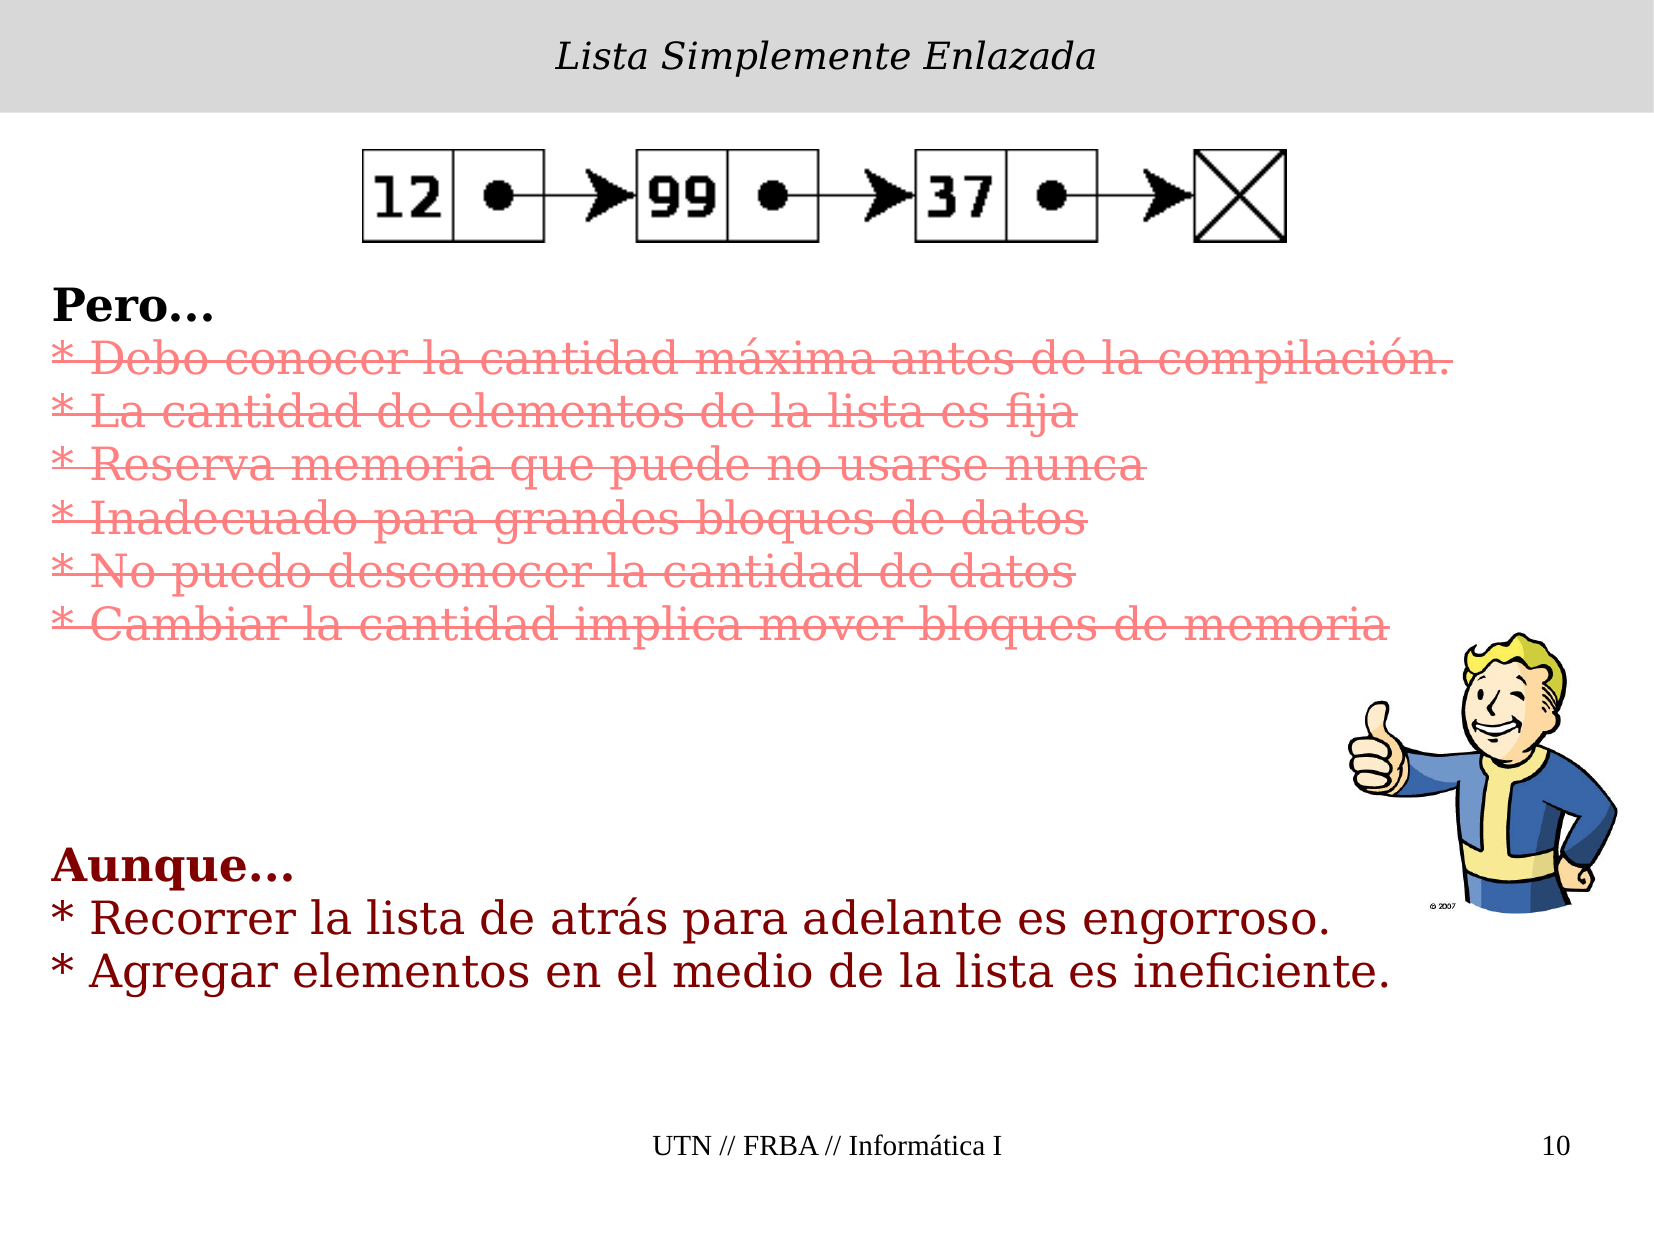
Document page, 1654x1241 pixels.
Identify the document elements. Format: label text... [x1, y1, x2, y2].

picture [362, 149, 1287, 243]
picture [1347, 631, 1618, 914]
text_box Lista Simplemente Enlazada [0, 0, 1654, 113]
title Aunque... * Recorrer la lista de atrás para adelante es engorroso. * Agregar elementos en el medio de la lista es ineficiente. [51, 837, 1604, 1053]
title Pero... * Debo conocer la cantidad máxima antes de la compilación. * La cantidad de elementos de la lista es fija * Reserva memoria que puede no usarse nunca * Inadecuado para grandes bloques de datos * No puedo desconocer la cantidad de datos * Cambiar la cantidad implica mover bloques de memoria [51, 277, 1604, 652]
